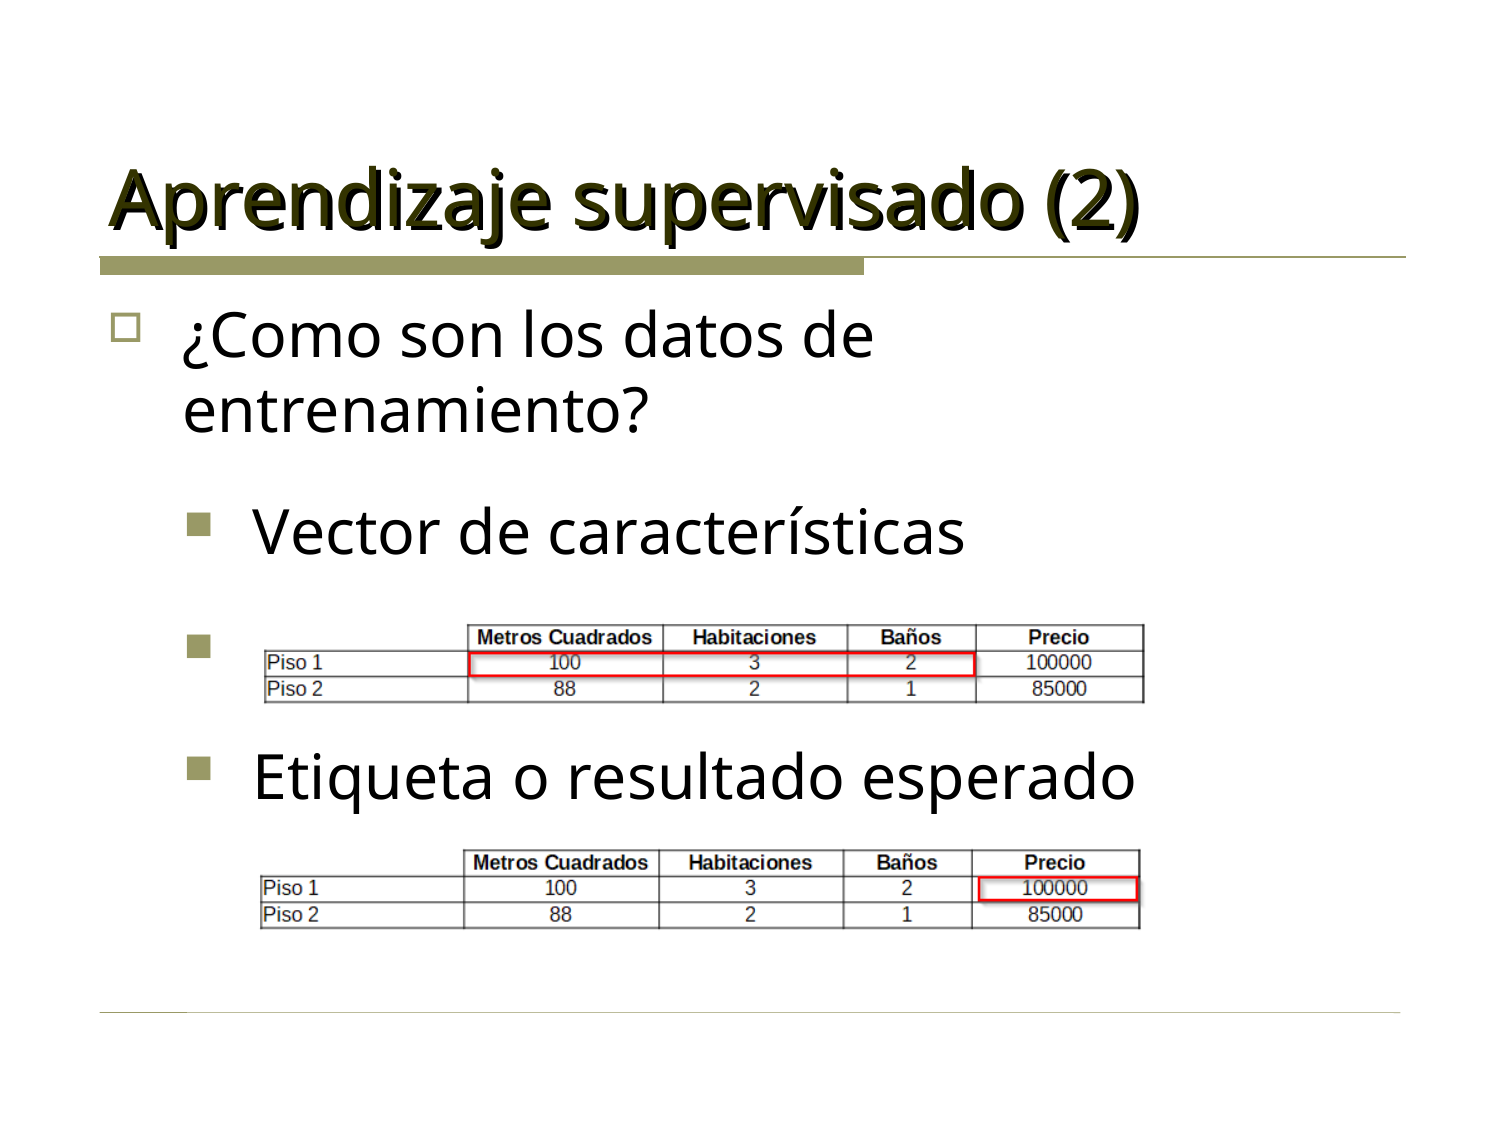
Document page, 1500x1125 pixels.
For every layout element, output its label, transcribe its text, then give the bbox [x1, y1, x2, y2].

picture [249, 823, 1152, 942]
list ¿Como son los datos de entrenamiento? Vector de características Etiqueta o resultado esperado [92, 287, 1353, 1013]
picture [253, 598, 1156, 716]
title Aprendizaje supervisado (2) [94, 50, 1407, 250]
